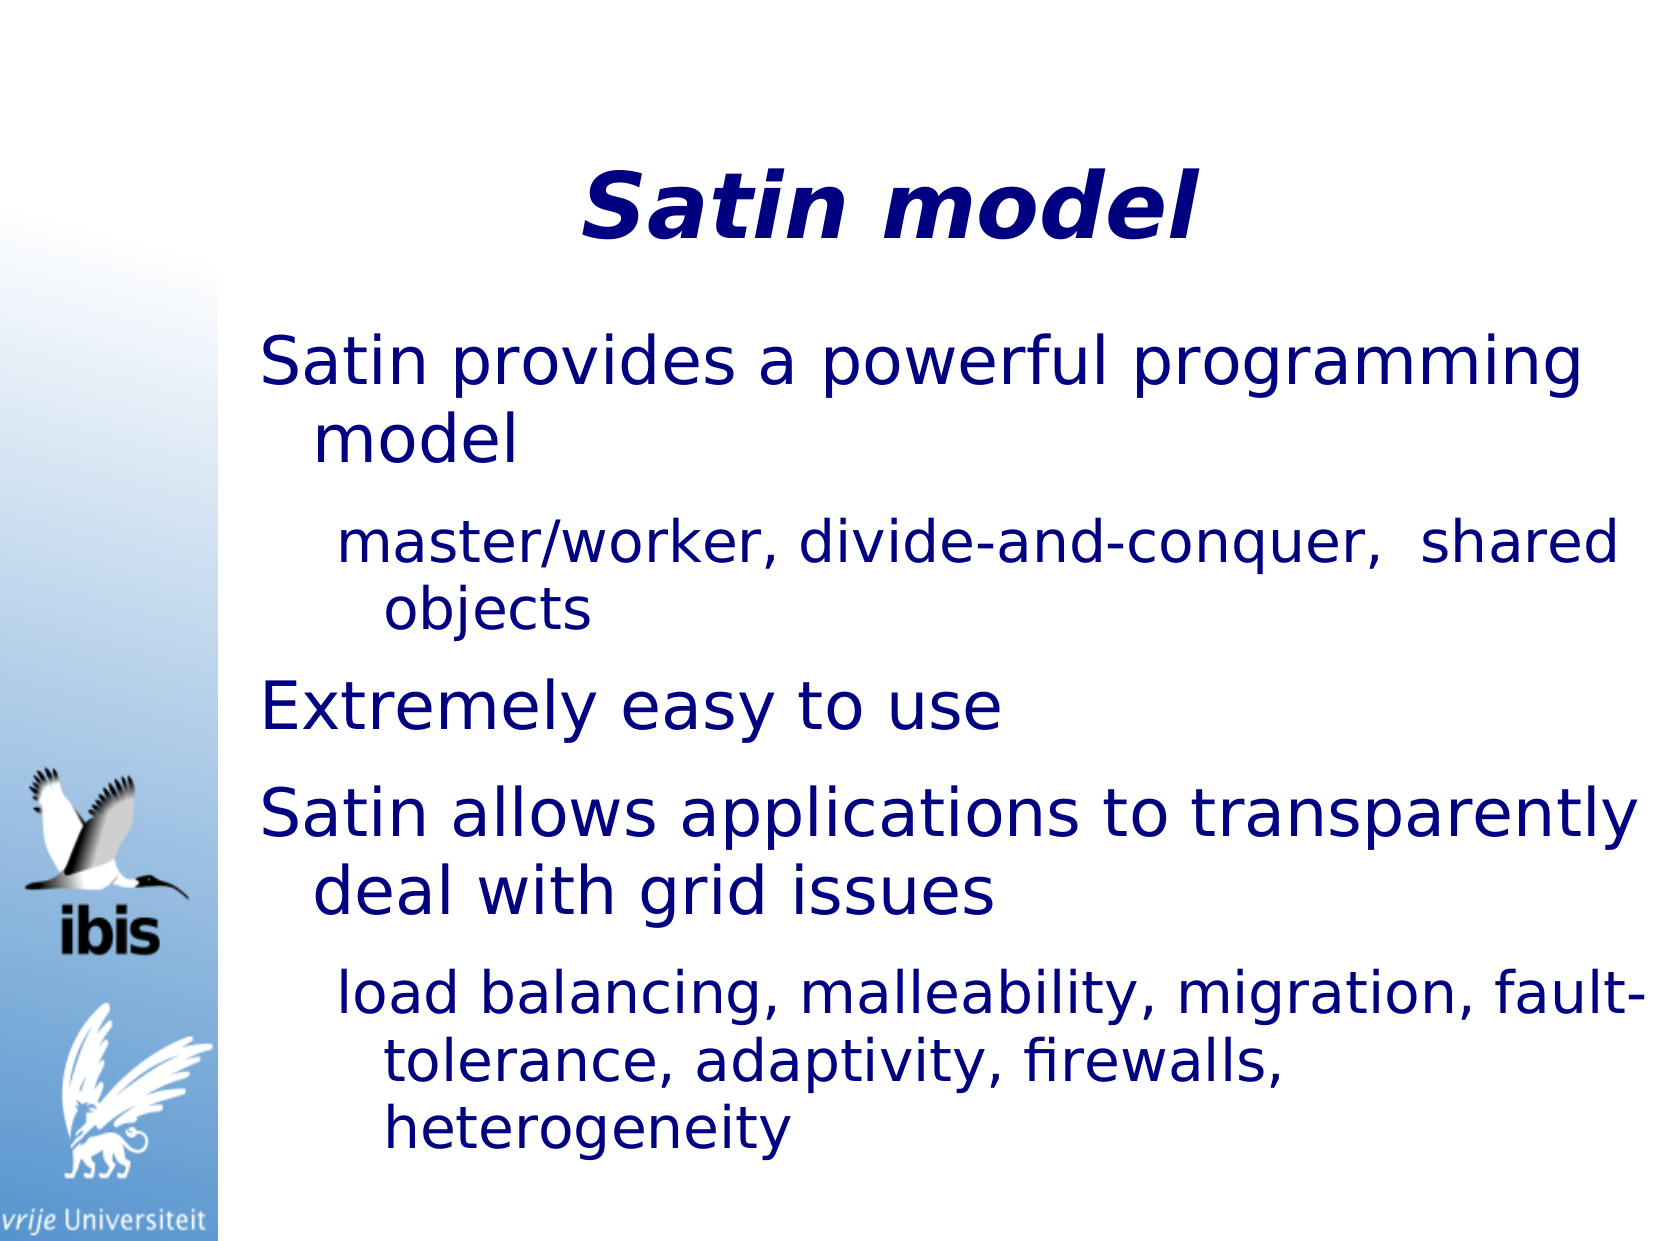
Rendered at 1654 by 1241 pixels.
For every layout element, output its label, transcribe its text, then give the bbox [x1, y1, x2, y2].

list Satin provides a powerful programming model master/worker, divide-and-conquer, shared objects Extremely easy to use Satin allows applications to transparently deal with grid issues load balancing, malleability, migration, fault-tolerance, adaptivity, firewalls, heterogeneity [241, 323, 1654, 1163]
picture [0, 0, 218, 1241]
title Satin model [248, 102, 1534, 310]
